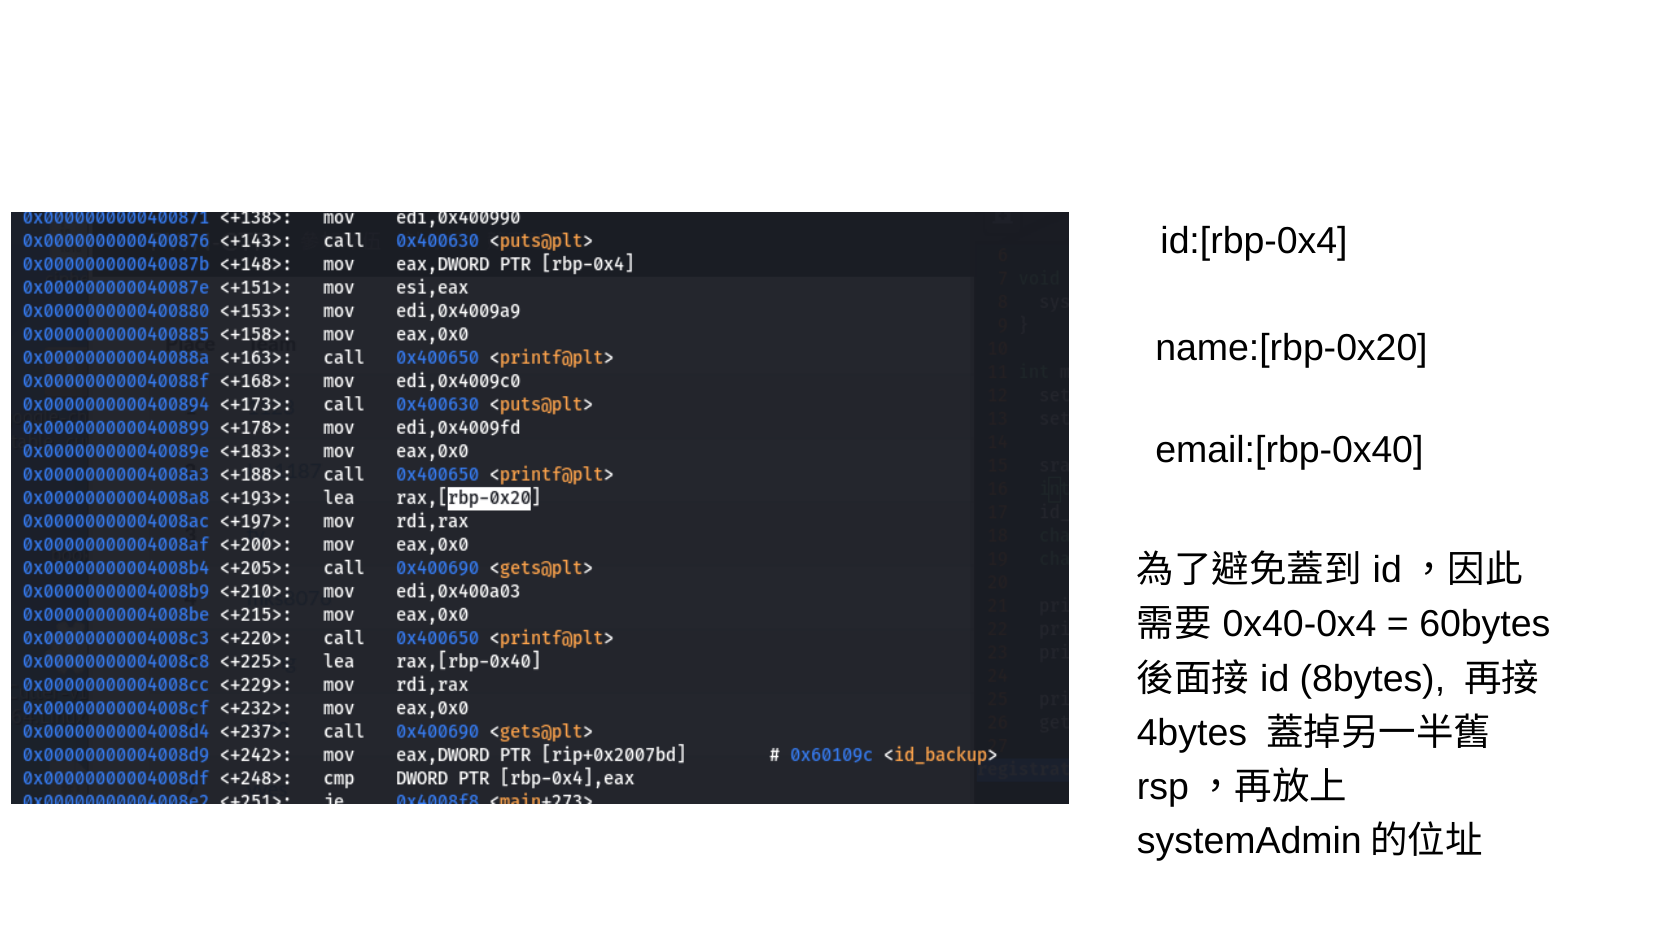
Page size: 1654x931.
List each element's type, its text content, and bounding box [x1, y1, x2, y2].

text_box name:[rbp-0x20] [1140, 318, 1501, 418]
text_box id:[rbp-0x4] [1145, 212, 1371, 282]
text_box 為了避免蓋到id，因此需要0x40-0x4 = 60bytes 後面接id (8bytes), 再接4bytes 蓋掉另一半舊rsp，再放上systemAdmin的位址 [1122, 531, 1571, 841]
picture [11, 212, 1069, 804]
text_box email:[rbp-0x40] [1140, 420, 1578, 520]
